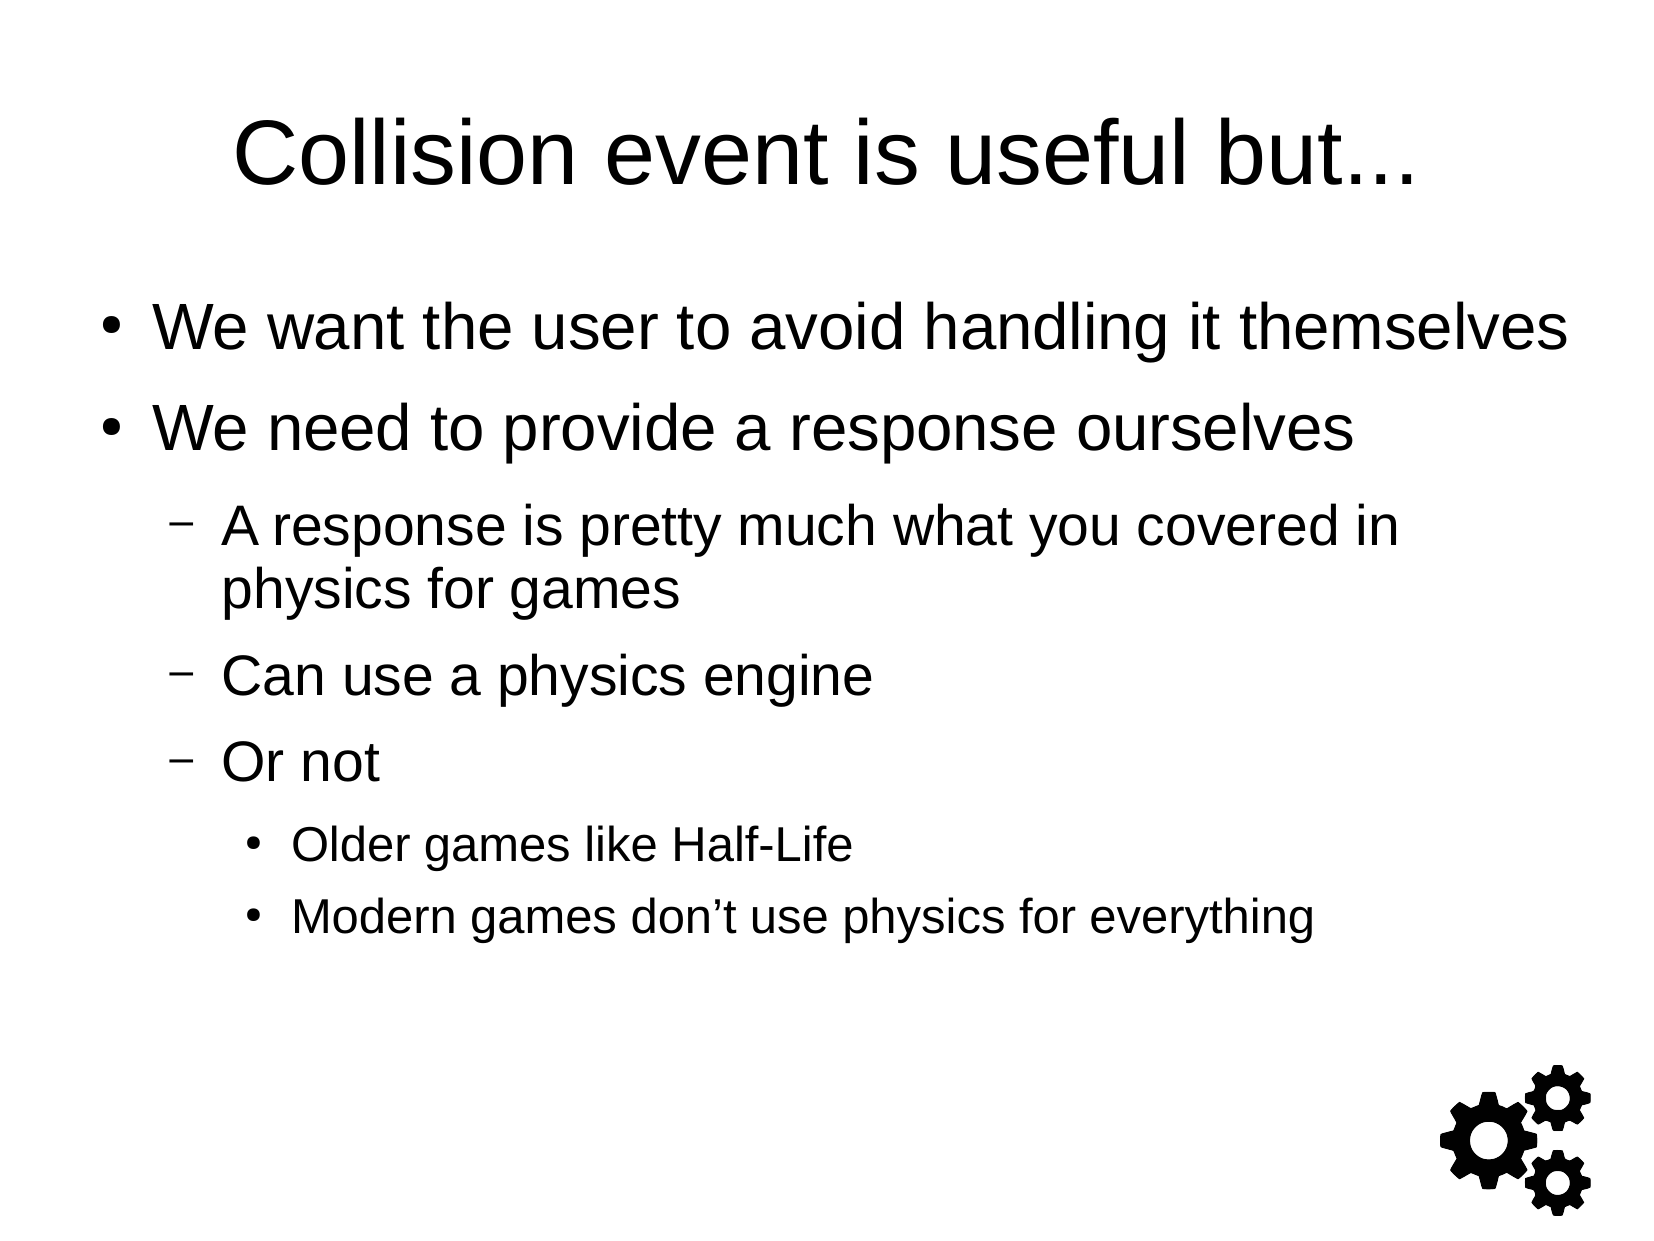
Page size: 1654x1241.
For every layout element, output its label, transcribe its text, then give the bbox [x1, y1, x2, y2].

title Collision event is useful but... [82, 49, 1571, 257]
picture [1440, 1065, 1591, 1216]
list We want the user to avoid handling it themselves We need to provide a response ourselves A response is pretty much what you covered in physics for games Can use a physics engine Or not Older games like Half-Life Modern games don’t use physics for everything [82, 290, 1571, 1010]
